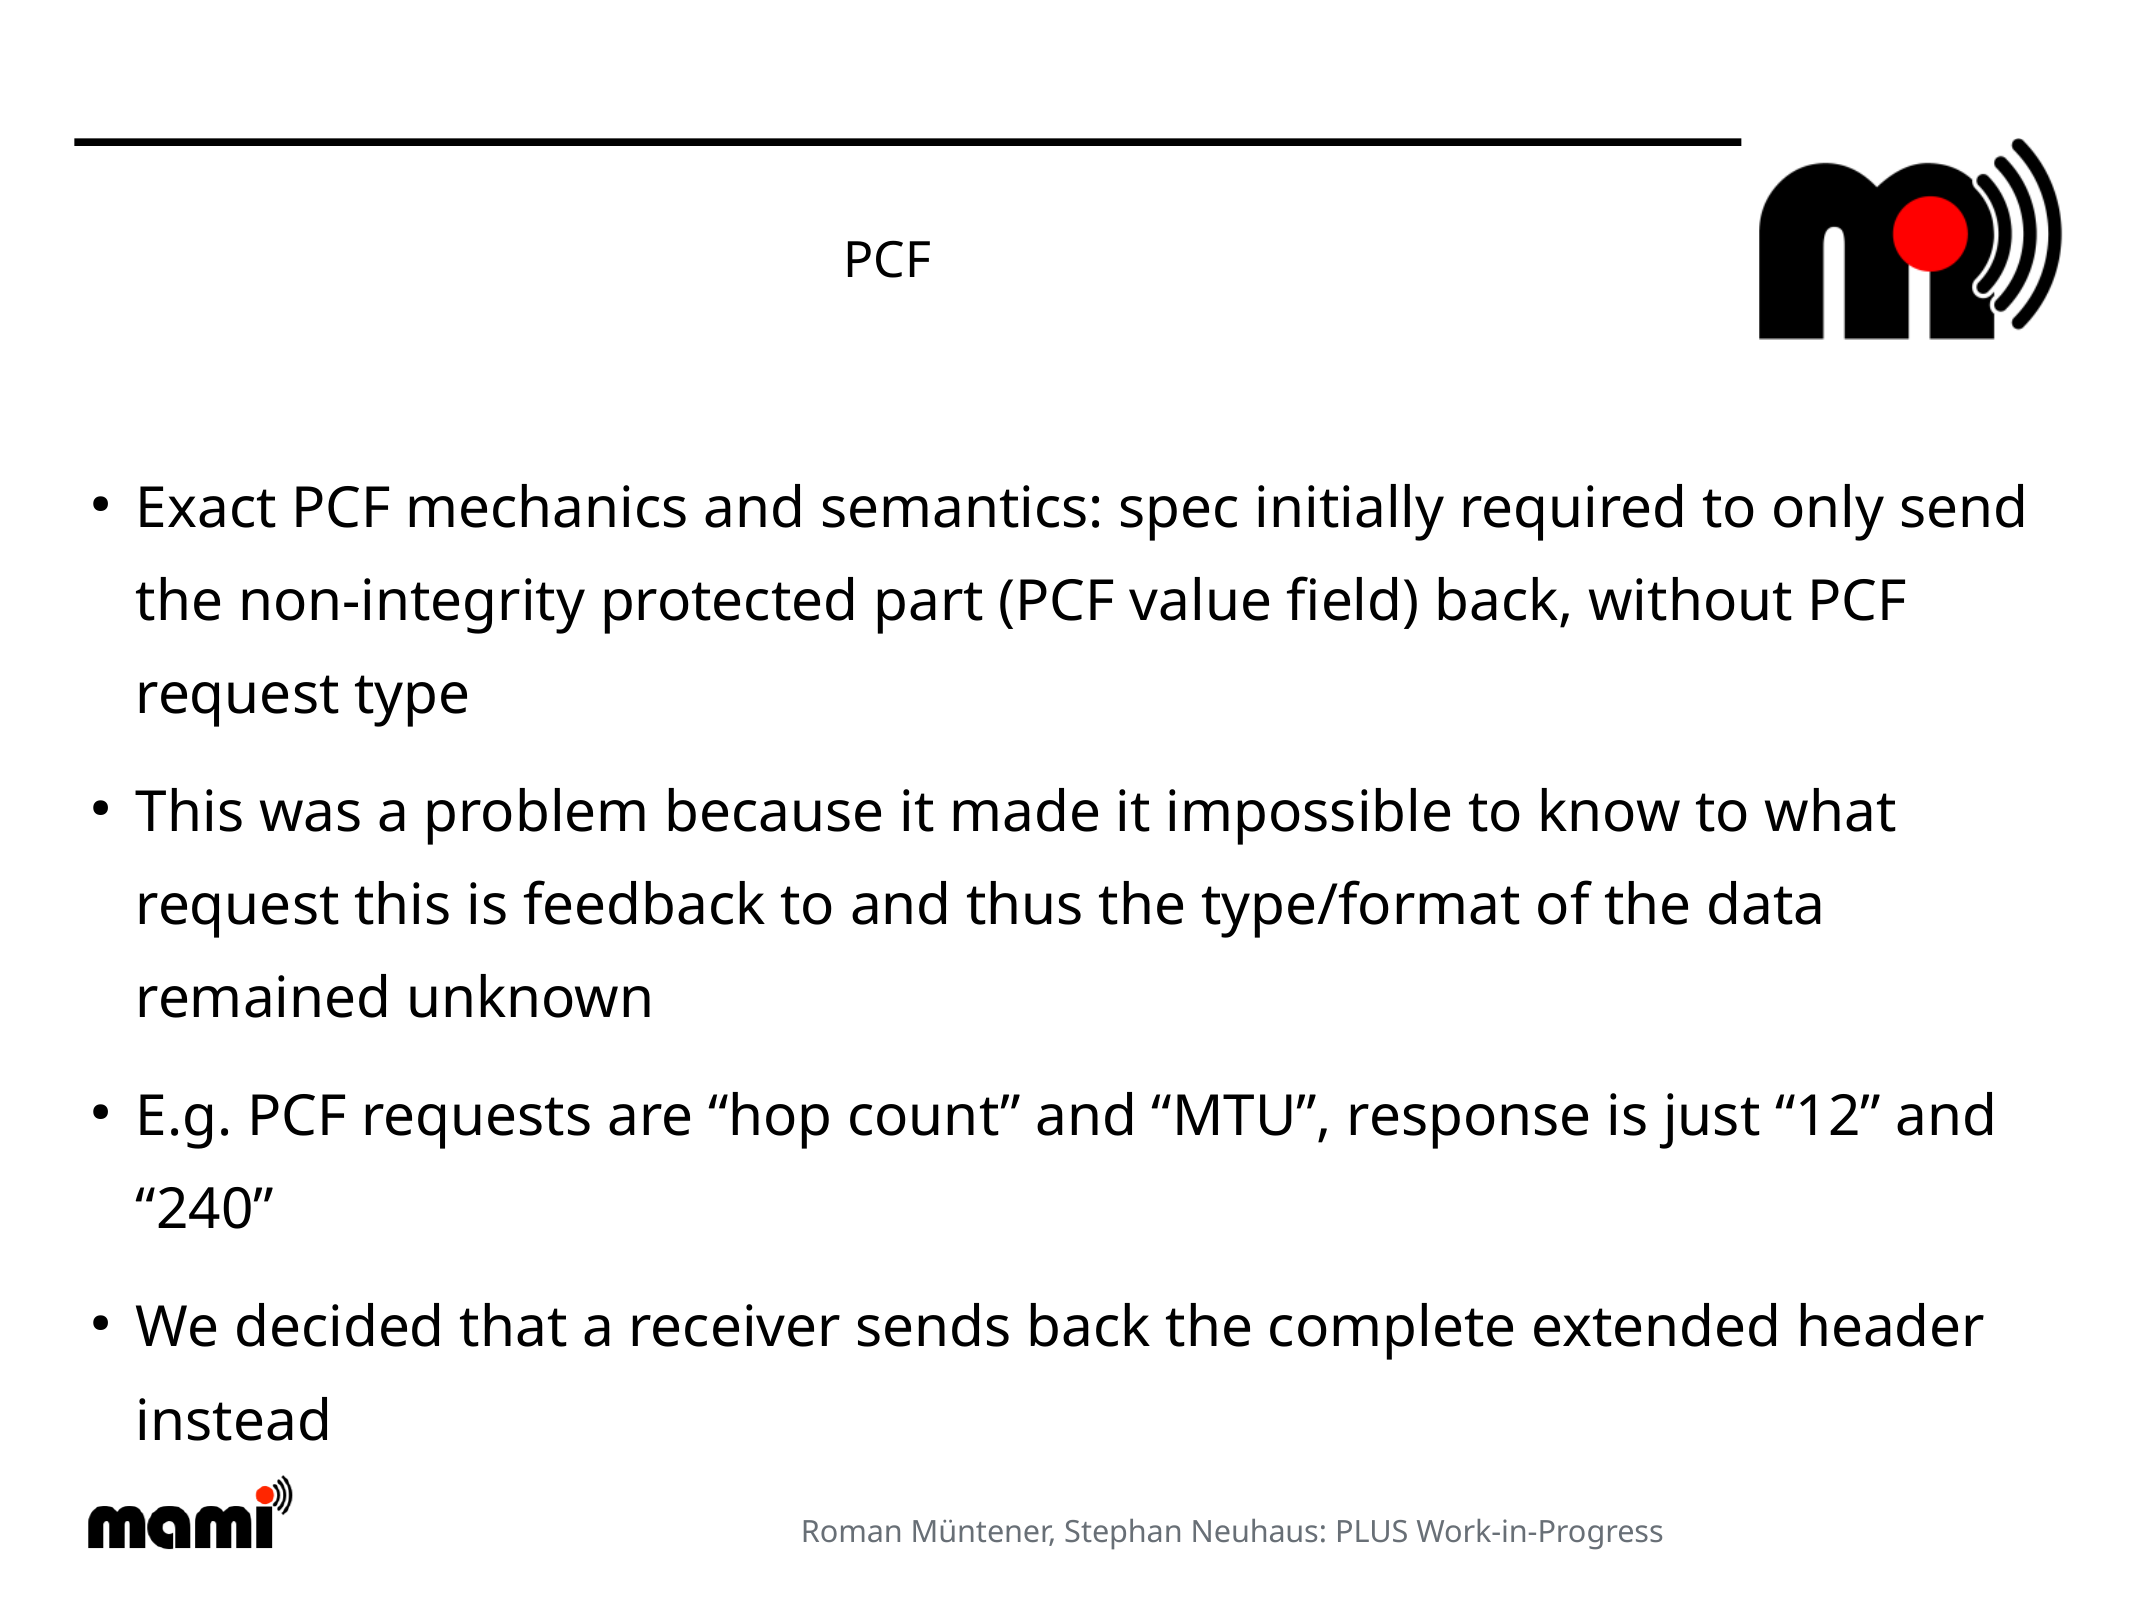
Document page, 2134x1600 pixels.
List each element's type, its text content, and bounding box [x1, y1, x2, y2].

picture [86, 1473, 294, 1552]
picture [1758, 138, 2065, 340]
list Exact PCF mechanics and semantics: spec initially required to only send the non-integrity protected part (PCF value field) back, without PCF request type This was a problem because it made it impossible to know to what request this is feedback to and thus the type/format of the data remained unknown E.g. PCF requests are “hop count” and “MTU”, response is just “12” and “240” We decided that a receiver sends back the complete extended header instead [75, 451, 2053, 1462]
title PCF [75, 144, 1700, 372]
